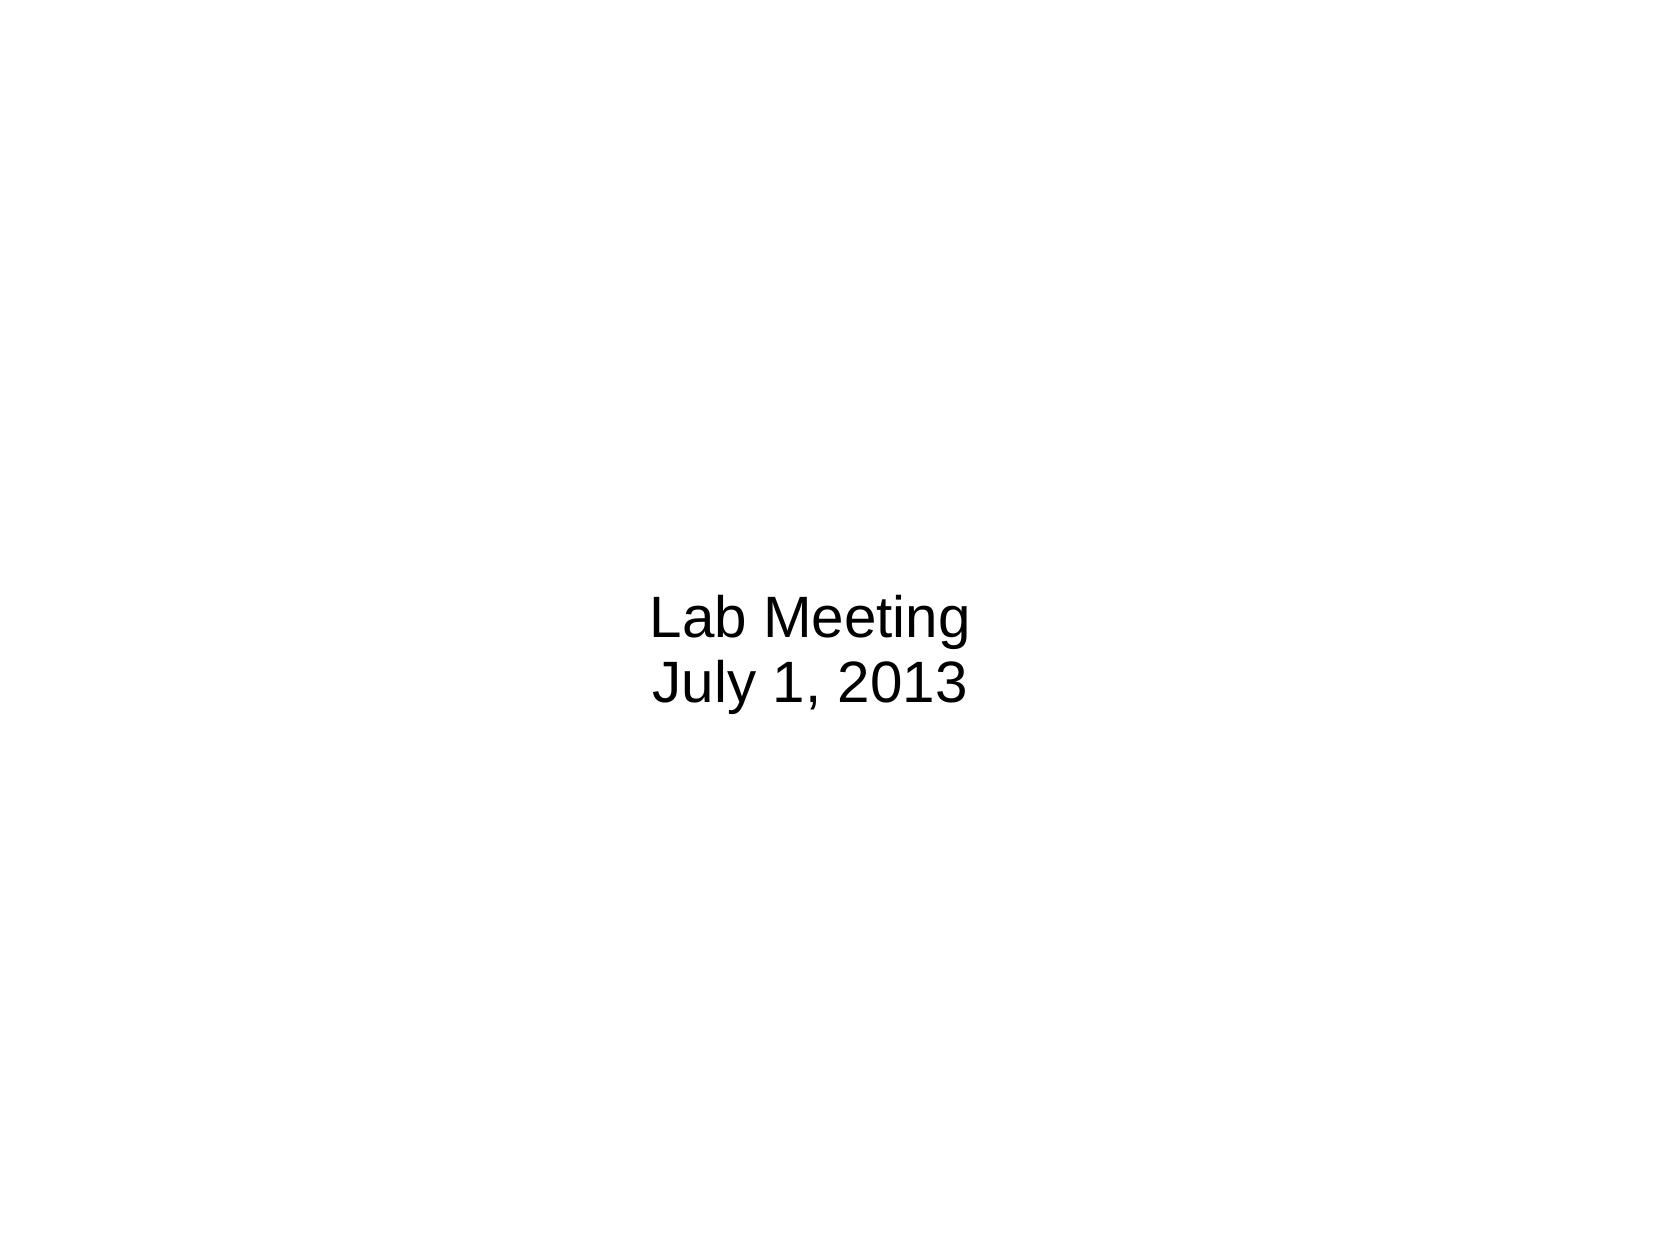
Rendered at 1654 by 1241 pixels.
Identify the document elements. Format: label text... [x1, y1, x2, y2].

subtitle Lab Meeting July 1, 2013 [82, 290, 1538, 1010]
